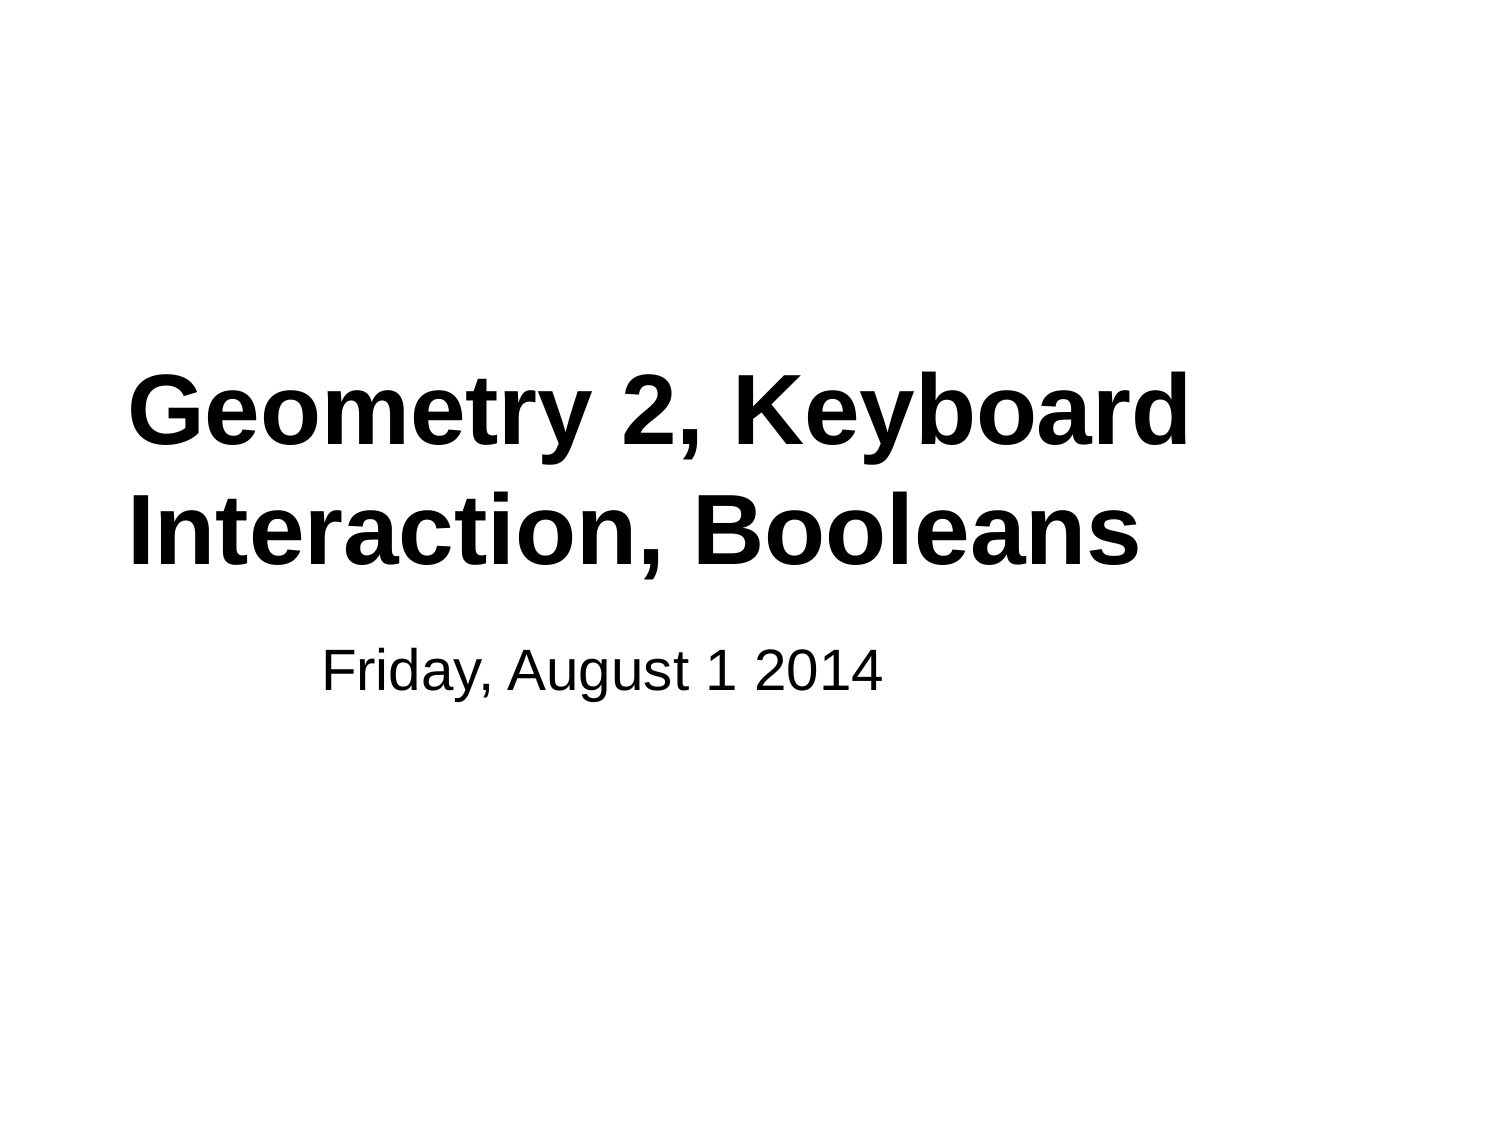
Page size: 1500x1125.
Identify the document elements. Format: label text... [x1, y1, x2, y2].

text_box Friday, August 1 2014 [306, 625, 900, 705]
text_box Geometry 2, Keyboard Interaction, Booleans [112, 346, 1388, 600]
